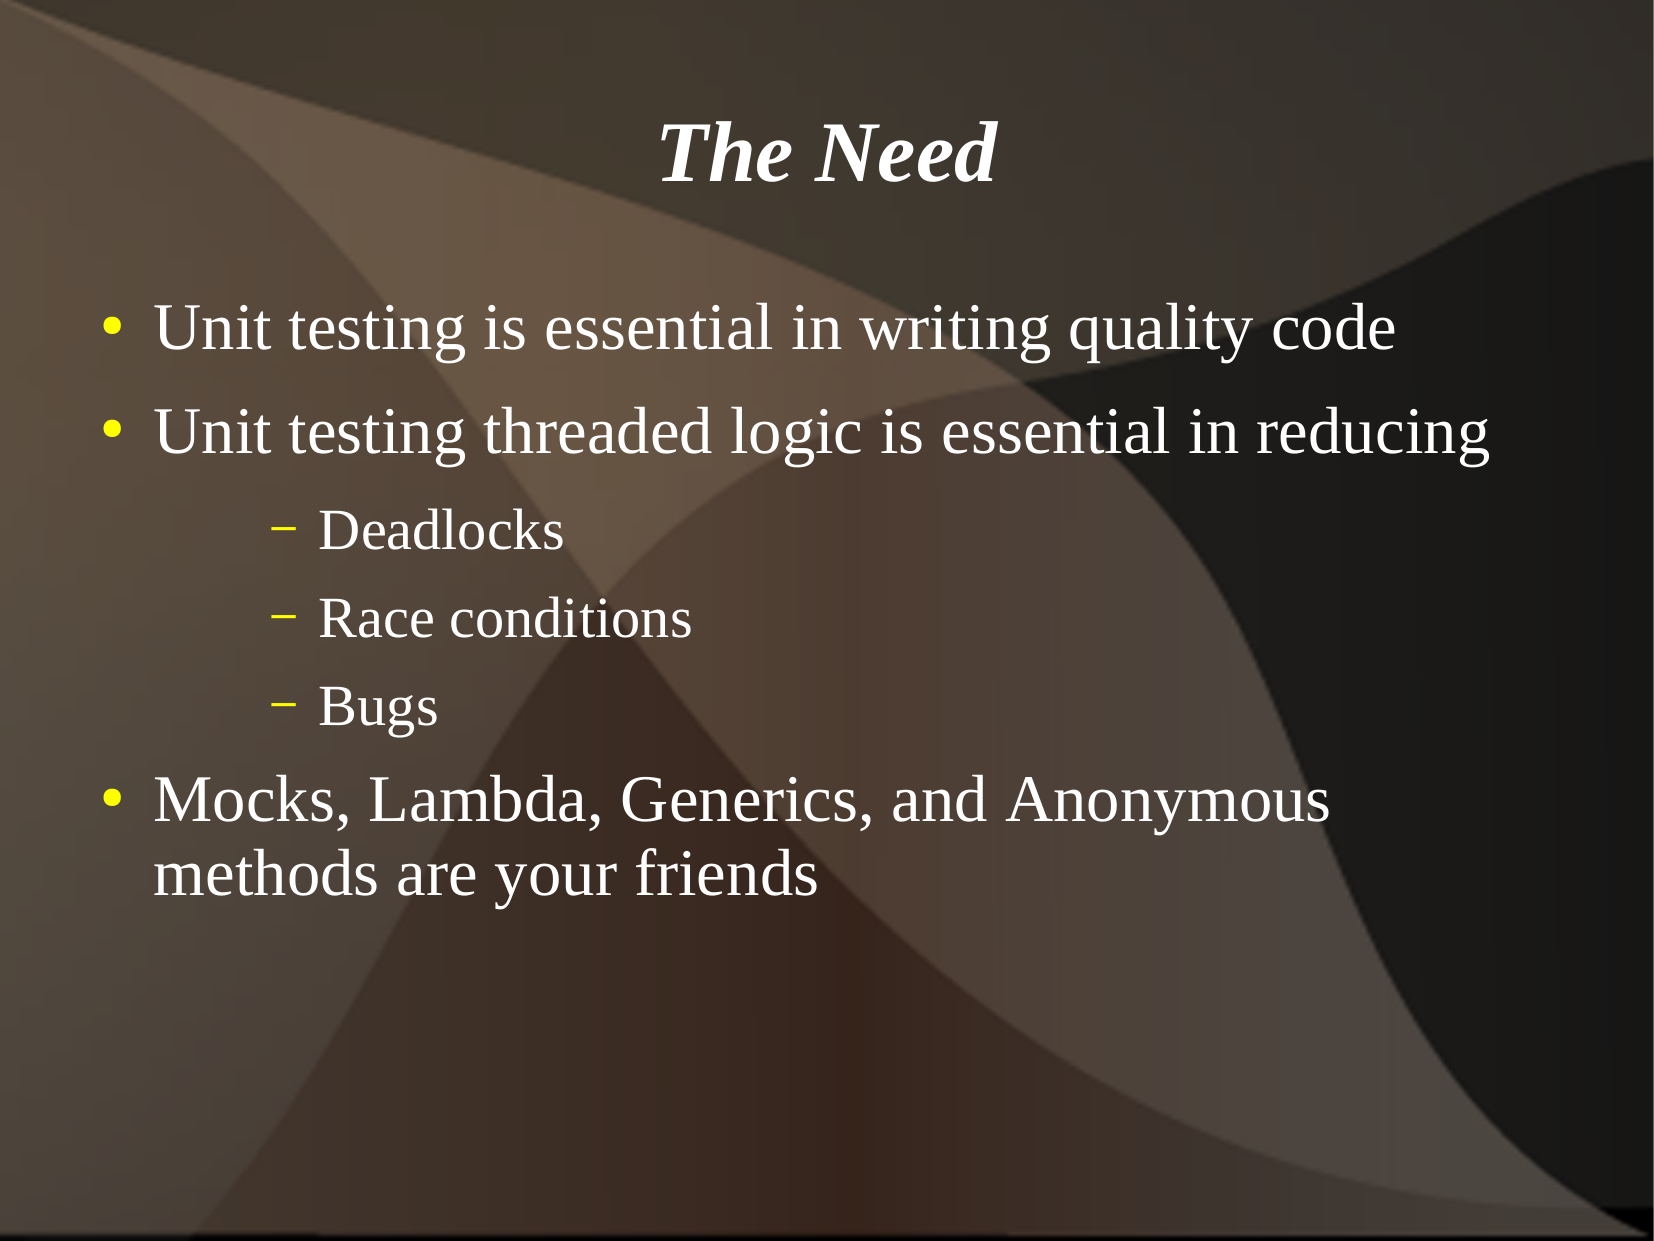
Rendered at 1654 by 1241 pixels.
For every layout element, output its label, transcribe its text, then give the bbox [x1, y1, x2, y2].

picture [0, 0, 1654, 1241]
list Unit testing is essential in writing quality code Unit testing threaded logic is essential in reducing Deadlocks Race conditions Bugs Mocks, Lambda, Generics, and Anonymous methods are your friends [82, 290, 1571, 1109]
title The Need [82, 49, 1571, 257]
